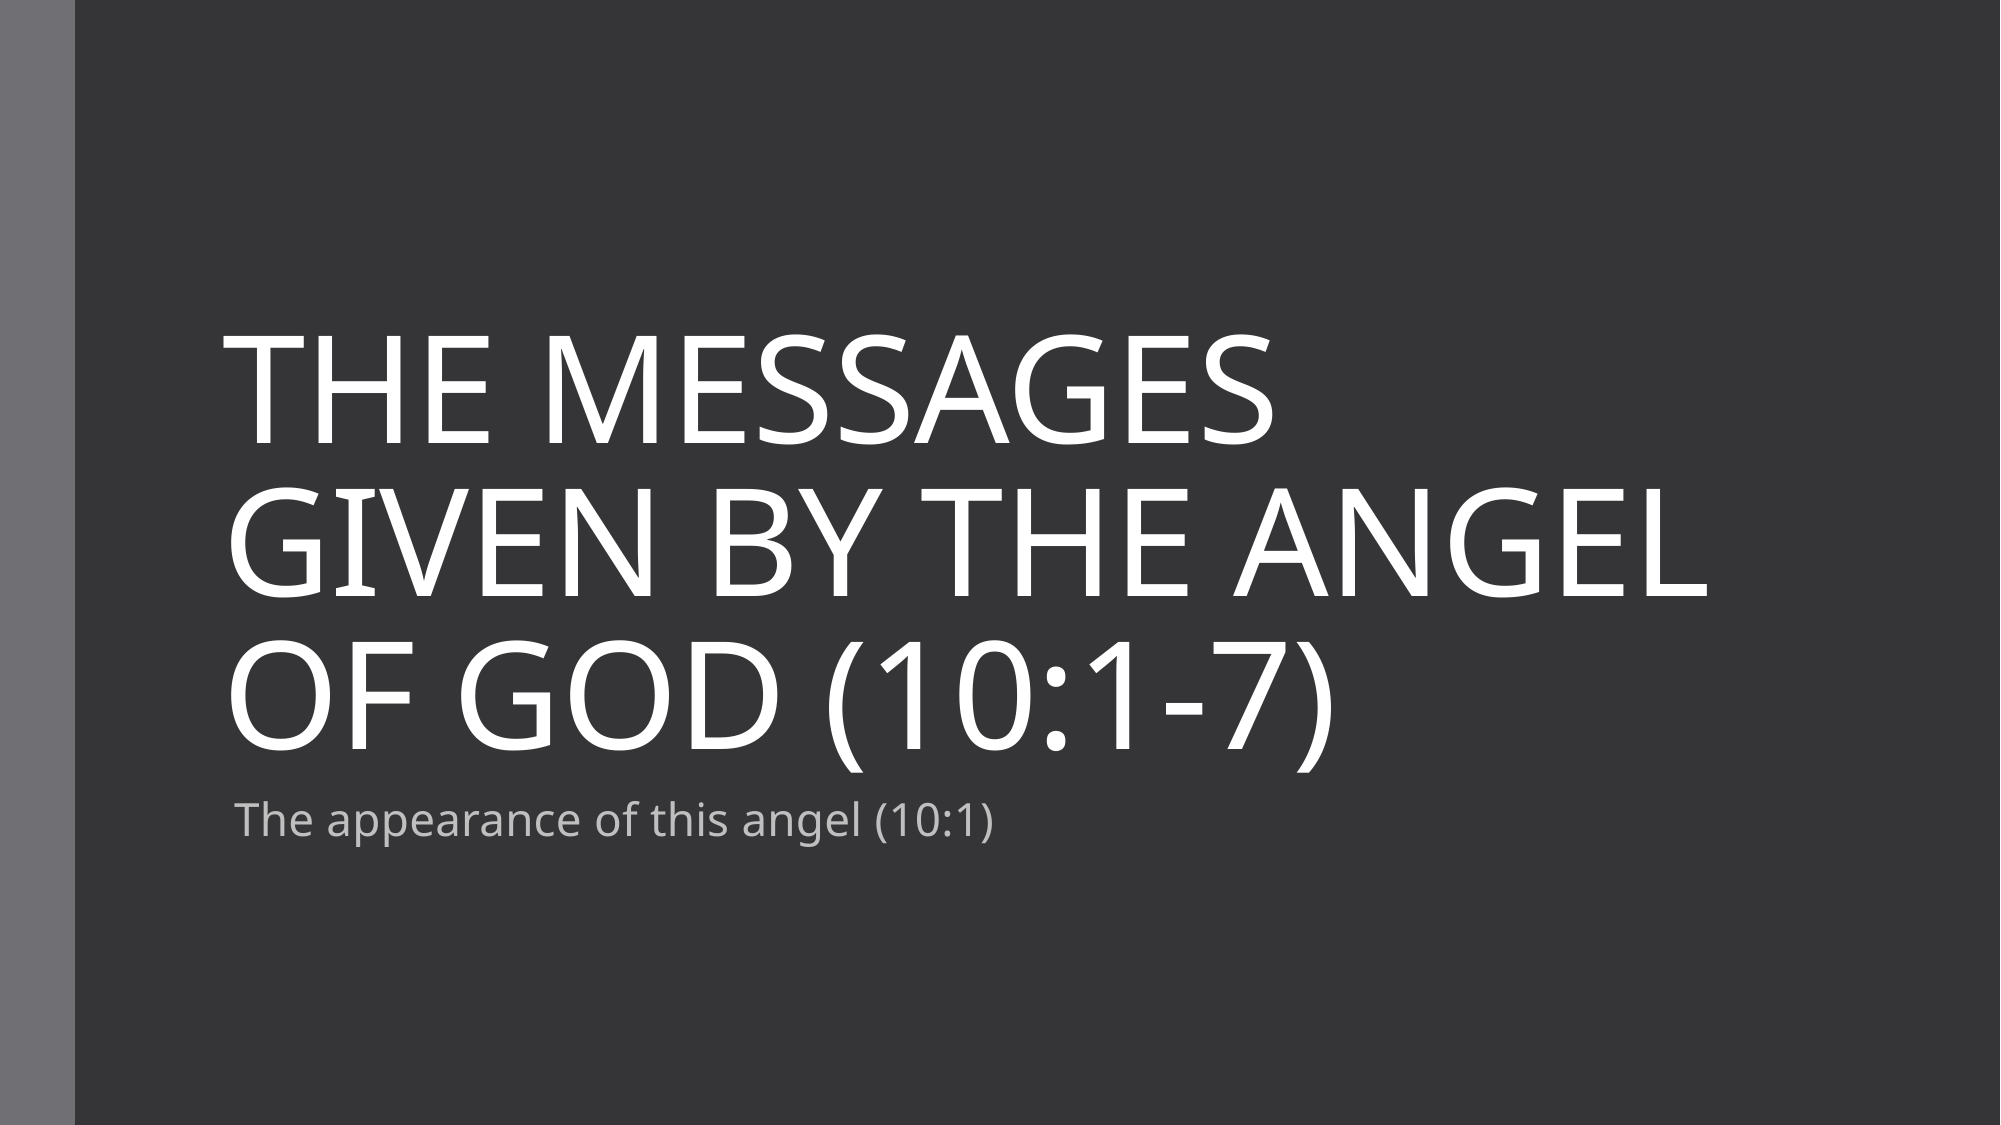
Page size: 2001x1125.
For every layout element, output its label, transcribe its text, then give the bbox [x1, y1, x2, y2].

subtitle The appearance of this angel (10:1) [206, 787, 1752, 1066]
title THE MESSAGES GIVEN BY THE ANGEL OF GOD (10:1-7) [206, 124, 1752, 787]
